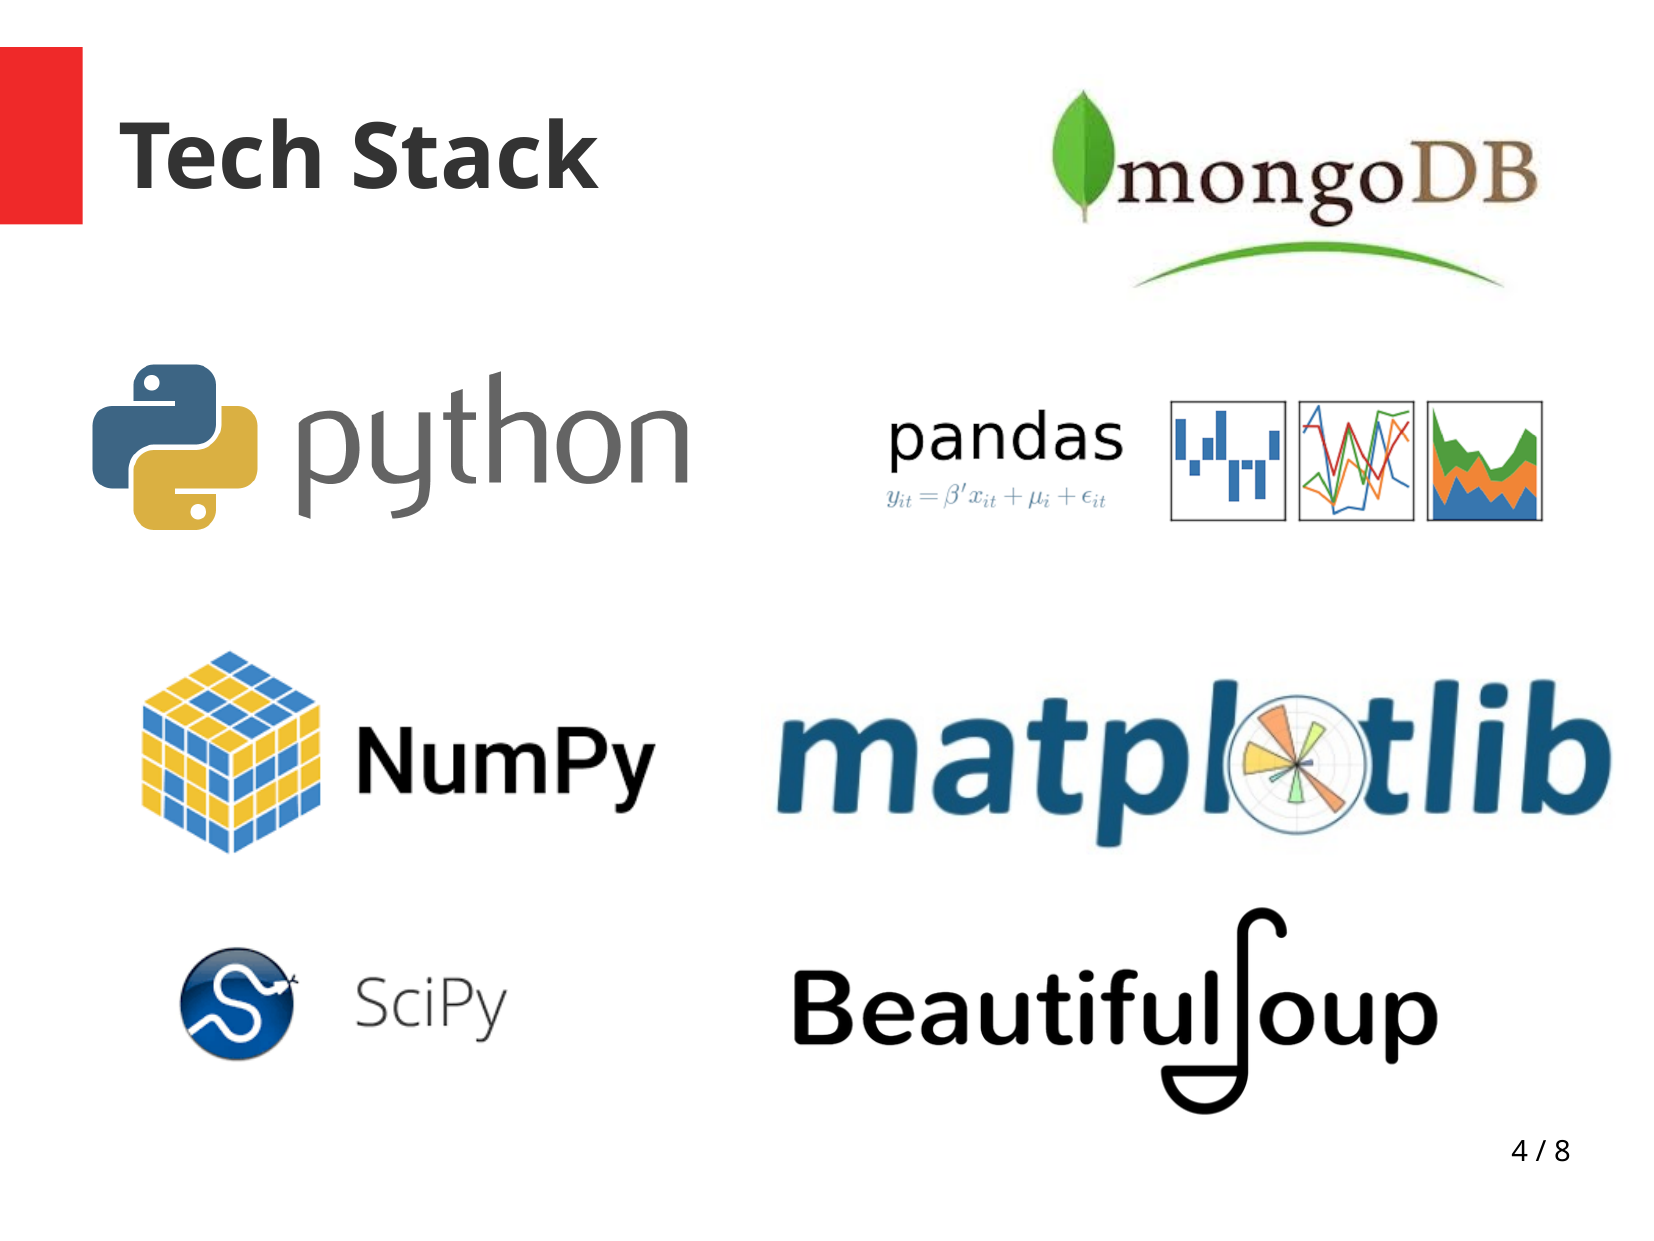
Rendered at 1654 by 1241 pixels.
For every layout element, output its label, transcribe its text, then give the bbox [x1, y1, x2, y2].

picture [851, 322, 1560, 589]
picture [720, 629, 1636, 1180]
picture [1028, 74, 1561, 307]
picture [120, 869, 580, 1139]
title Tech Stack [118, 49, 1571, 257]
picture [120, 644, 676, 867]
picture [15, 287, 781, 620]
